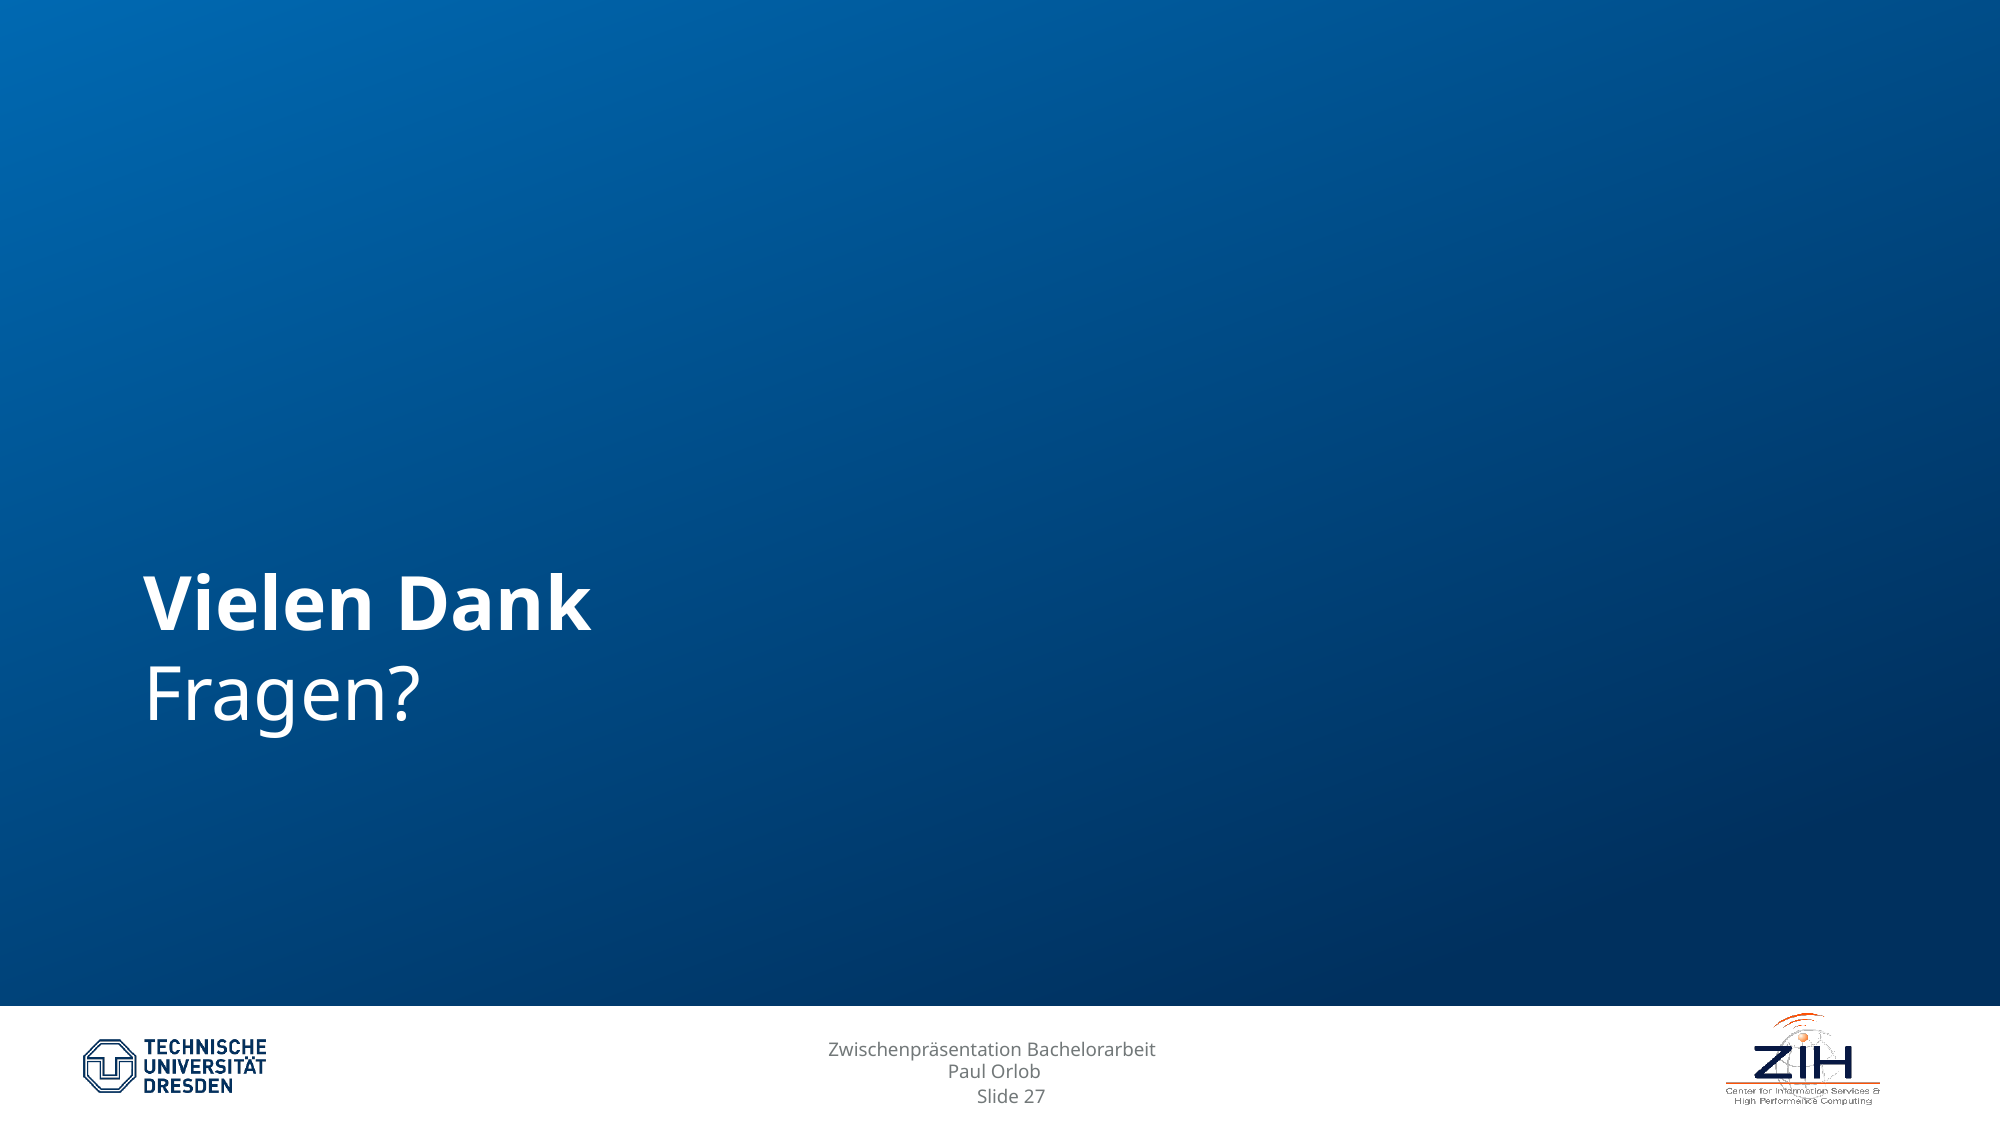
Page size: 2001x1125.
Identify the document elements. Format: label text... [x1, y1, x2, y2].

picture [1726, 1013, 1880, 1105]
picture [83, 1039, 266, 1093]
title Vielen Dank Fragen? [143, 555, 1880, 753]
